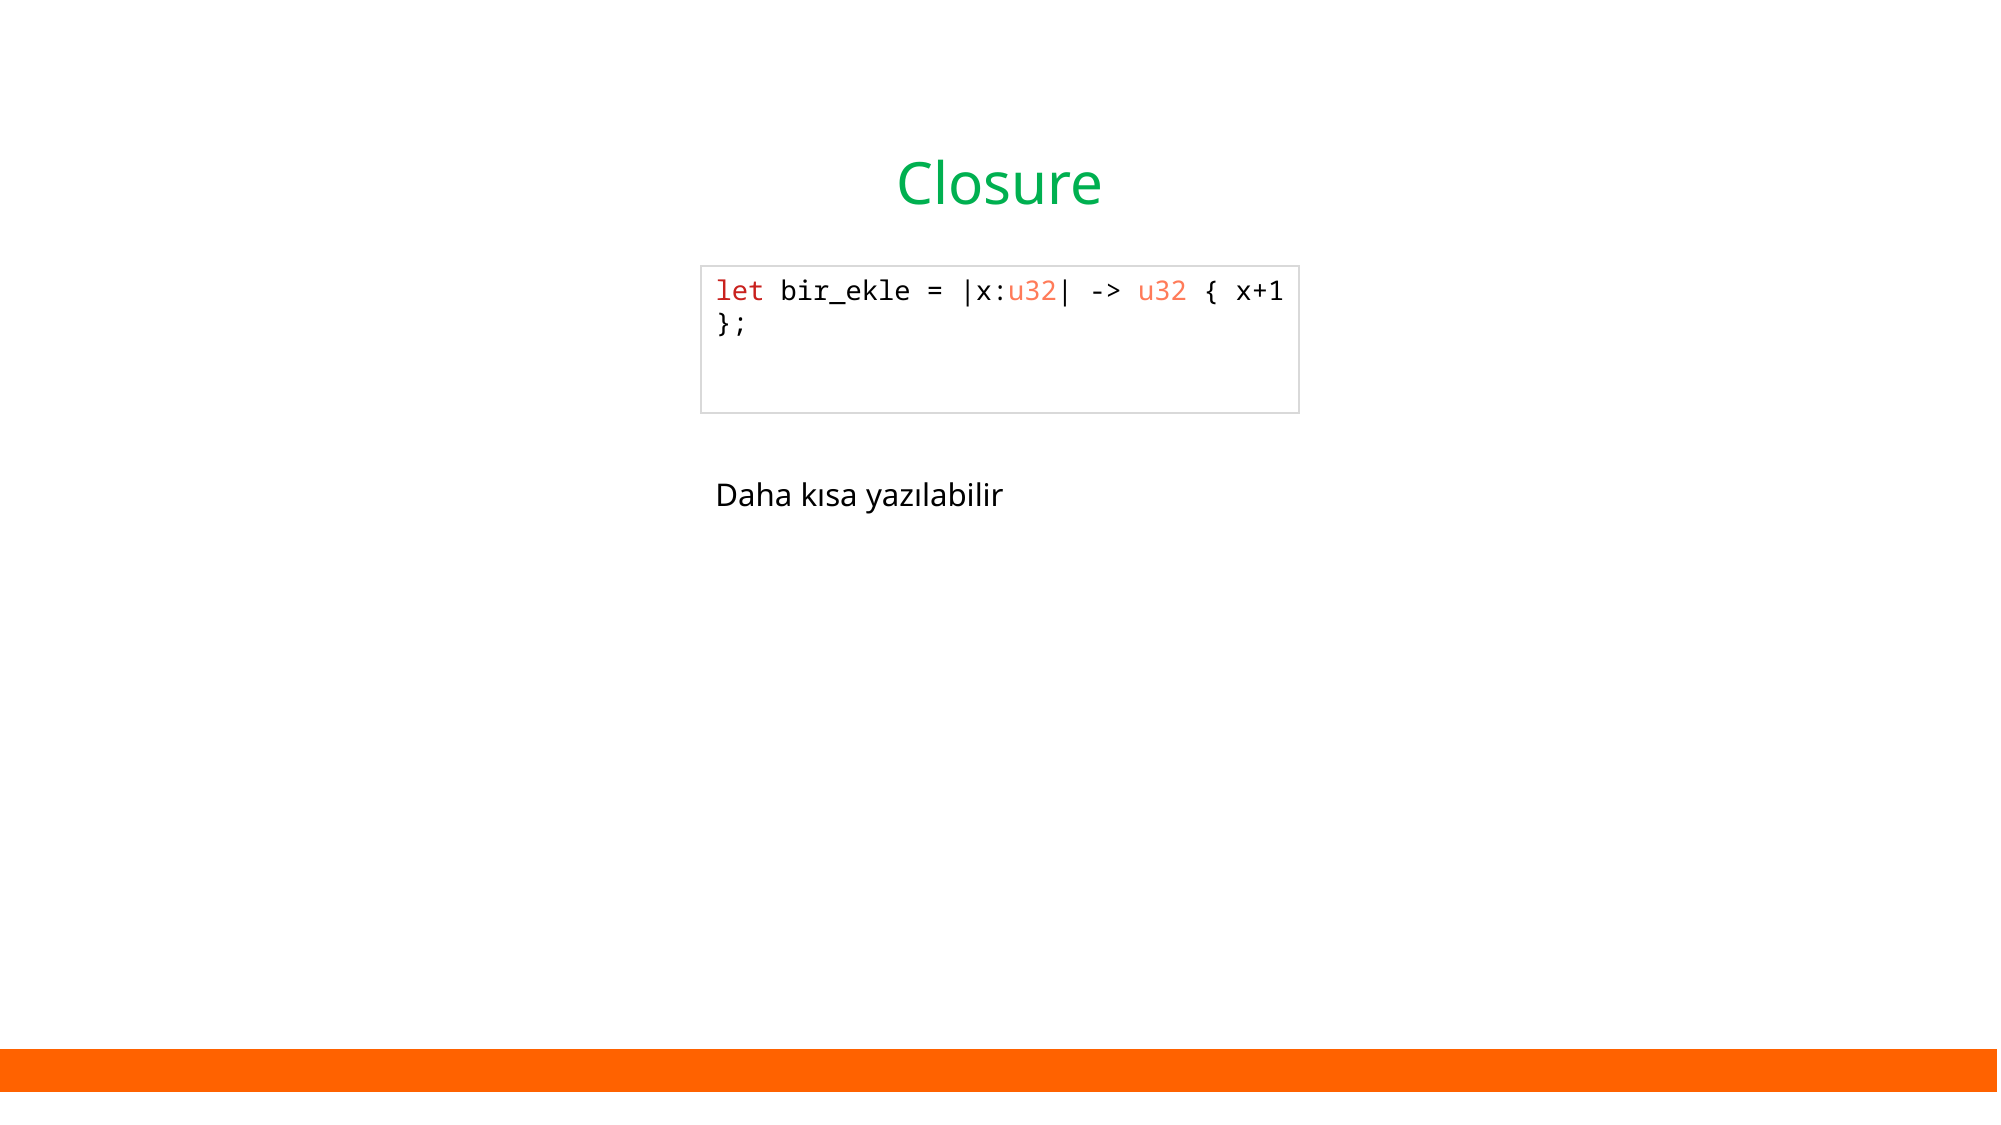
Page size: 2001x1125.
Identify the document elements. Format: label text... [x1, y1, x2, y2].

text_box [0, 1049, 1997, 1092]
text_box let bir_ekle = |x:u32| -> u32 { x+1 }; [700, 265, 1300, 414]
text_box Daha kısa yazılabilir [700, 465, 1114, 518]
list Closure [420, 146, 1580, 237]
